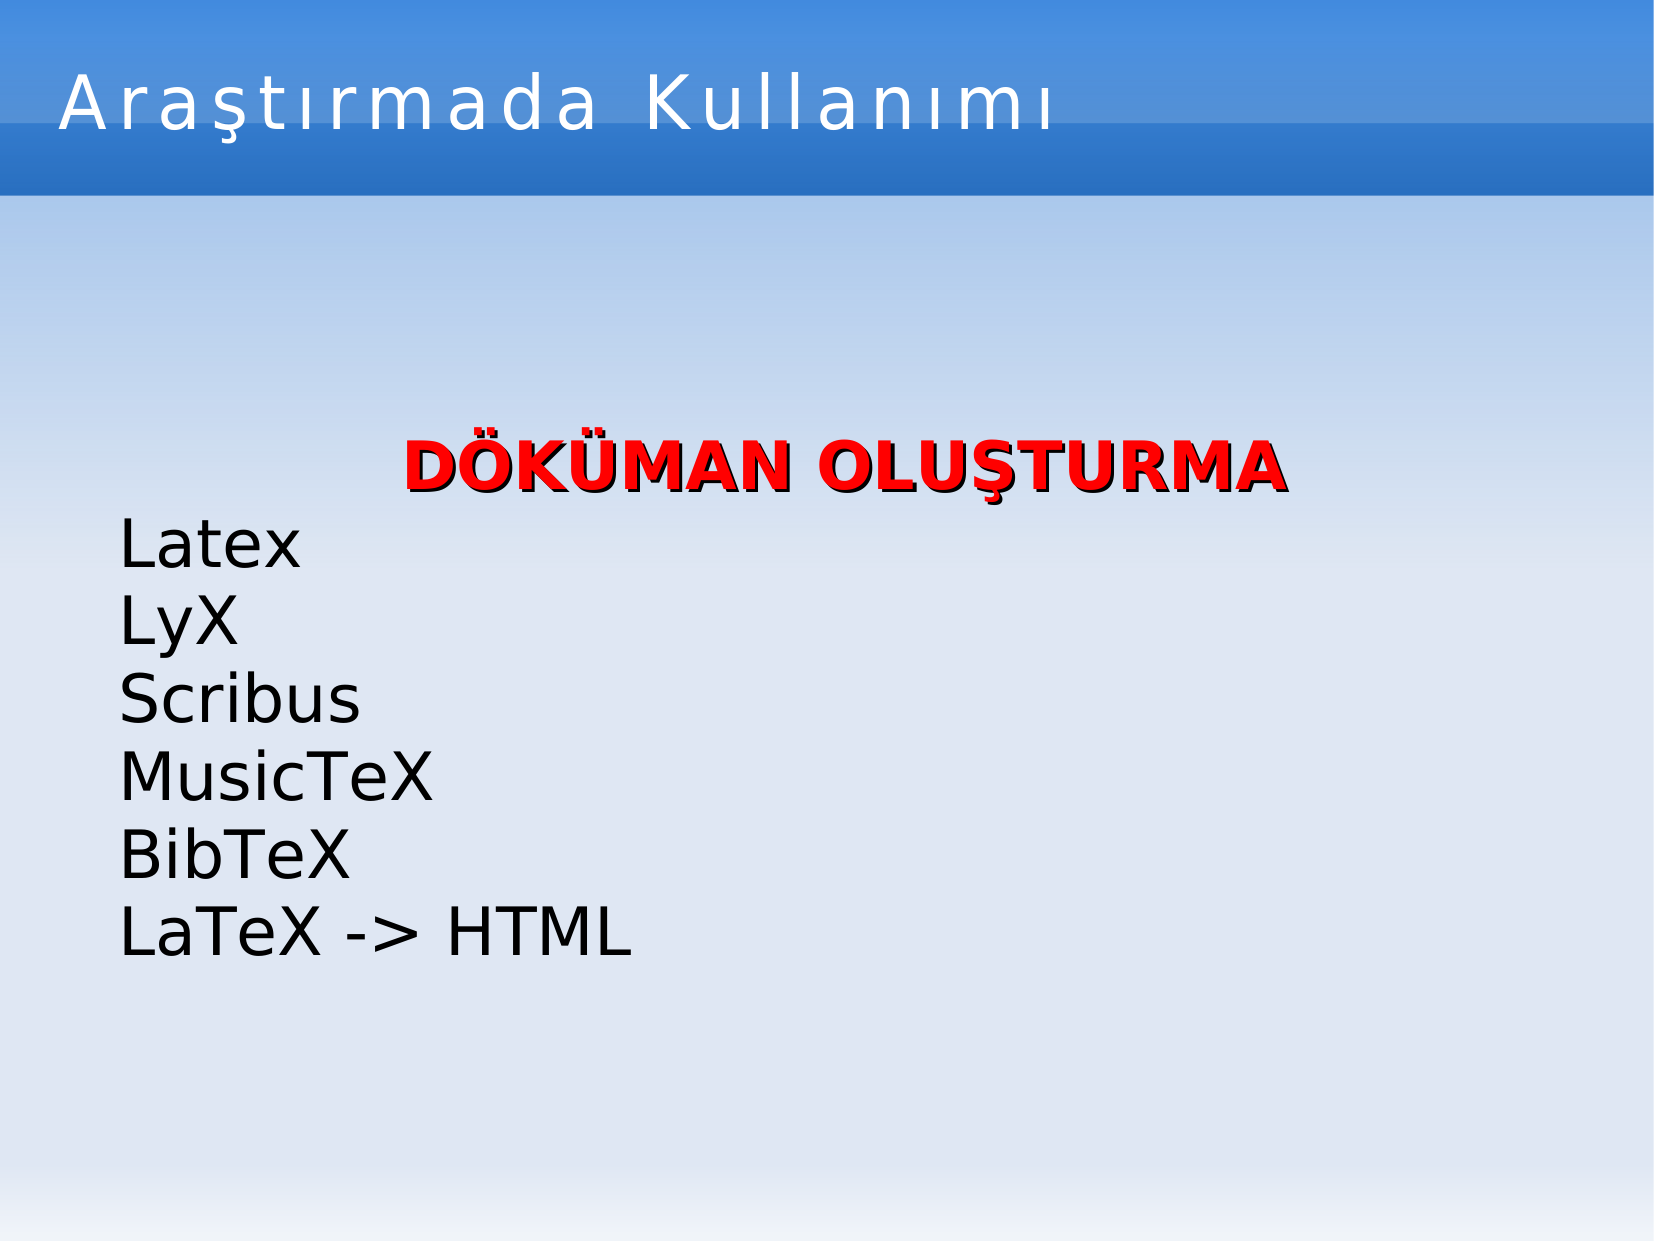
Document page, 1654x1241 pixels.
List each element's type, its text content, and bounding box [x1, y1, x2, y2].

picture [0, 0, 1654, 1241]
title Araştırmada Kullanımı [59, 36, 1270, 171]
subtitle DÖKÜMAN OLUŞTURMA Latex LyX Scribus MusicTeX BibTeX LaTeX -> HTML [82, 297, 1571, 1102]
